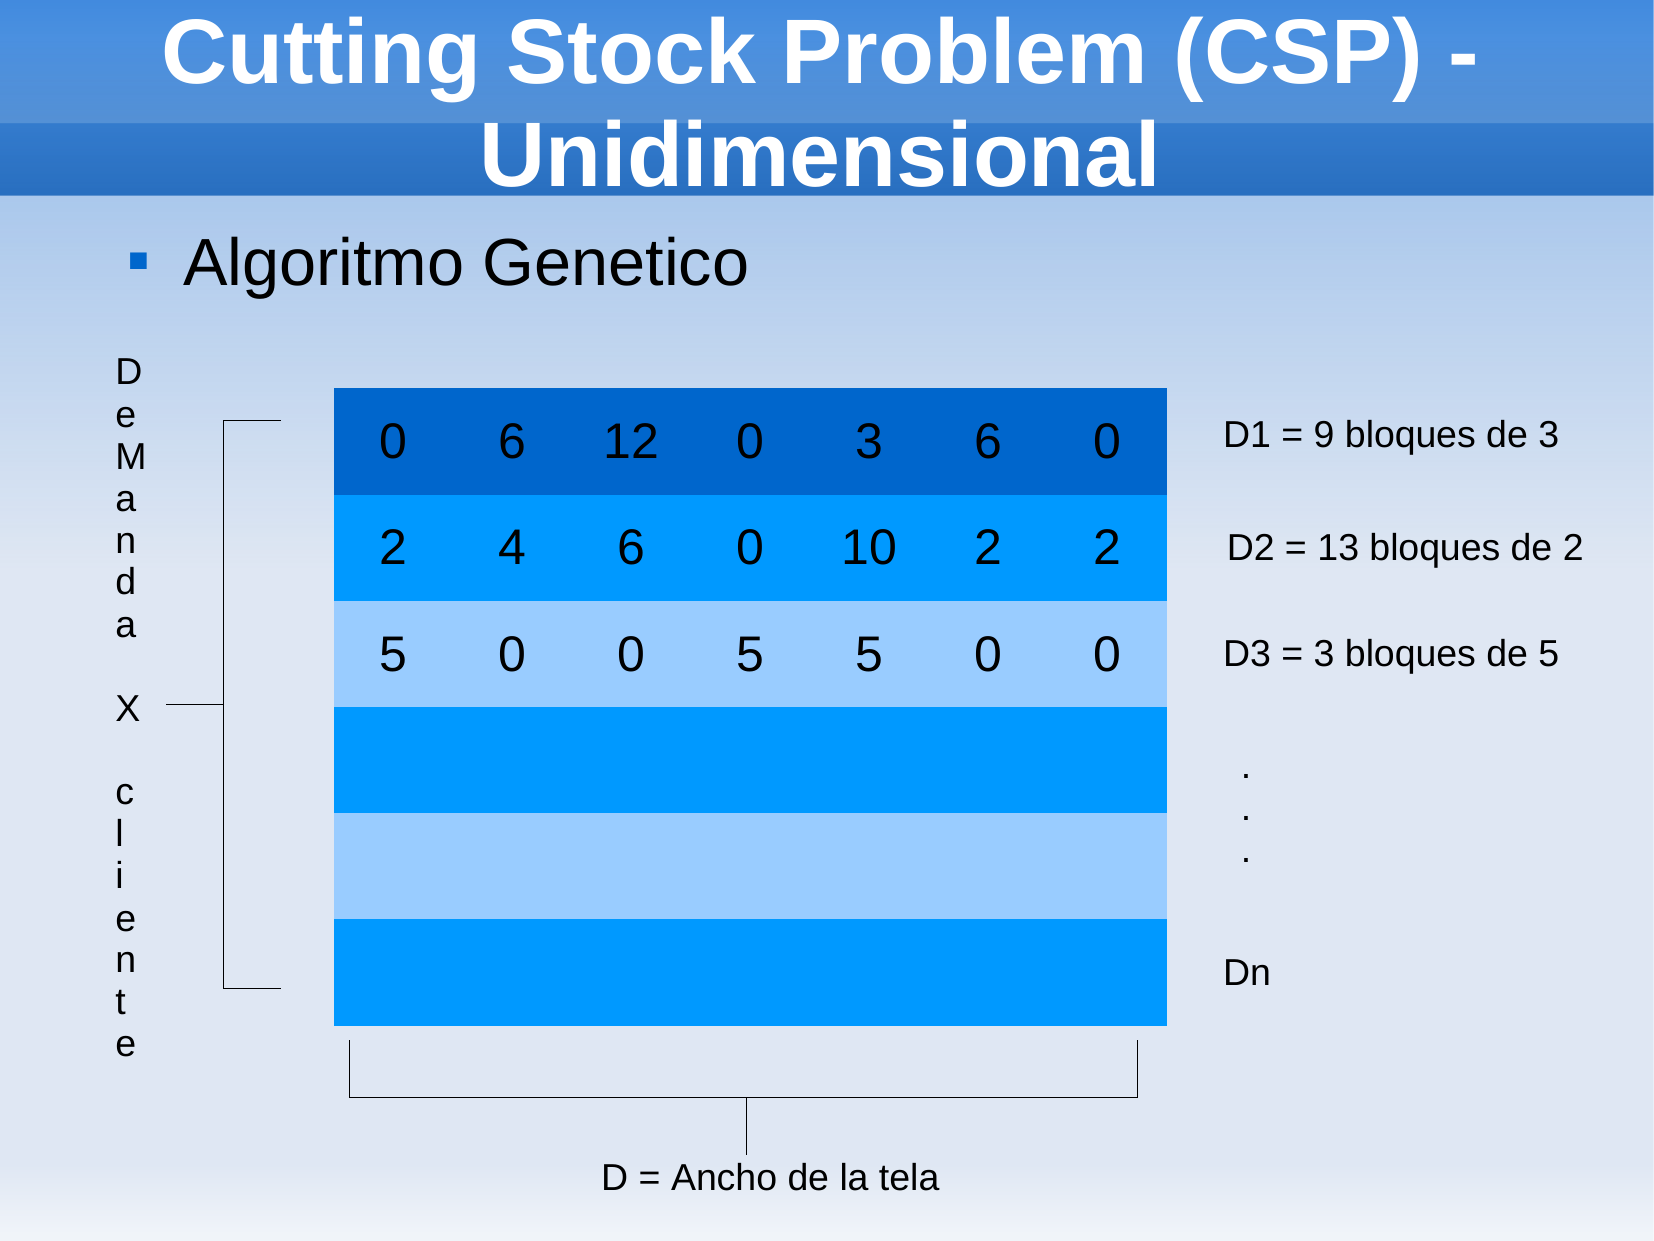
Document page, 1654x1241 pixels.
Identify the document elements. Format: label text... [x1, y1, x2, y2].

table_cell 0 [691, 495, 810, 601]
table_cell [1048, 919, 1167, 1026]
table_cell 2 [1048, 495, 1167, 601]
table_cell [334, 707, 453, 813]
table_cell [334, 919, 453, 1026]
table_cell [453, 813, 572, 919]
text_box Dn [1208, 943, 1321, 1001]
table_cell 10 [810, 495, 929, 601]
text_box ... [1235, 737, 1256, 879]
table_cell 0 [929, 601, 1048, 707]
table_cell [334, 813, 453, 919]
table_header 6 [453, 388, 572, 495]
text_box D3 = 3 bloques de 5 [1208, 625, 1613, 682]
table_cell 2 [334, 495, 453, 601]
table_cell 5 [334, 601, 453, 707]
table_header 0 [1048, 388, 1167, 495]
table_cell 6 [572, 495, 691, 601]
table_cell 0 [453, 601, 572, 707]
table_cell 2 [929, 495, 1048, 601]
text_box D = Ancho de la tela [544, 1148, 1002, 1236]
table_cell 5 [810, 601, 929, 707]
table_cell [691, 919, 810, 1026]
table_cell [929, 919, 1048, 1026]
table_header 0 [691, 388, 810, 495]
table_cell 0 [572, 601, 691, 707]
table_cell [810, 707, 929, 813]
title Cutting Stock Problem (CSP) - Unidimensional [76, 1, 1565, 207]
table_cell [810, 919, 929, 1026]
table_header 6 [929, 388, 1048, 495]
table_header 12 [572, 388, 691, 495]
table_cell [1048, 707, 1167, 813]
table_cell [453, 707, 572, 813]
table_header 0 [334, 388, 453, 495]
table_cell [453, 919, 572, 1026]
table_cell 0 [1048, 601, 1167, 707]
table_cell [929, 813, 1048, 919]
list Algoritmo Genetico [112, 225, 1576, 1163]
table_cell [572, 707, 691, 813]
table_cell [1048, 813, 1167, 919]
table_cell [929, 707, 1048, 813]
table_cell [691, 707, 810, 813]
table_cell [810, 813, 929, 919]
text_box D2 = 13 bloques de 2 [1212, 519, 1613, 576]
table_cell [572, 813, 691, 919]
text_box D1 = 9 bloques de 3 [1208, 406, 1613, 464]
table_cell [572, 919, 691, 1026]
table_header 3 [810, 388, 929, 495]
table_cell 4 [453, 495, 572, 601]
text_box D e Manda X cliente [100, 343, 139, 1073]
table_cell 5 [691, 601, 810, 707]
picture [0, 0, 1654, 1241]
table_cell [691, 813, 810, 919]
